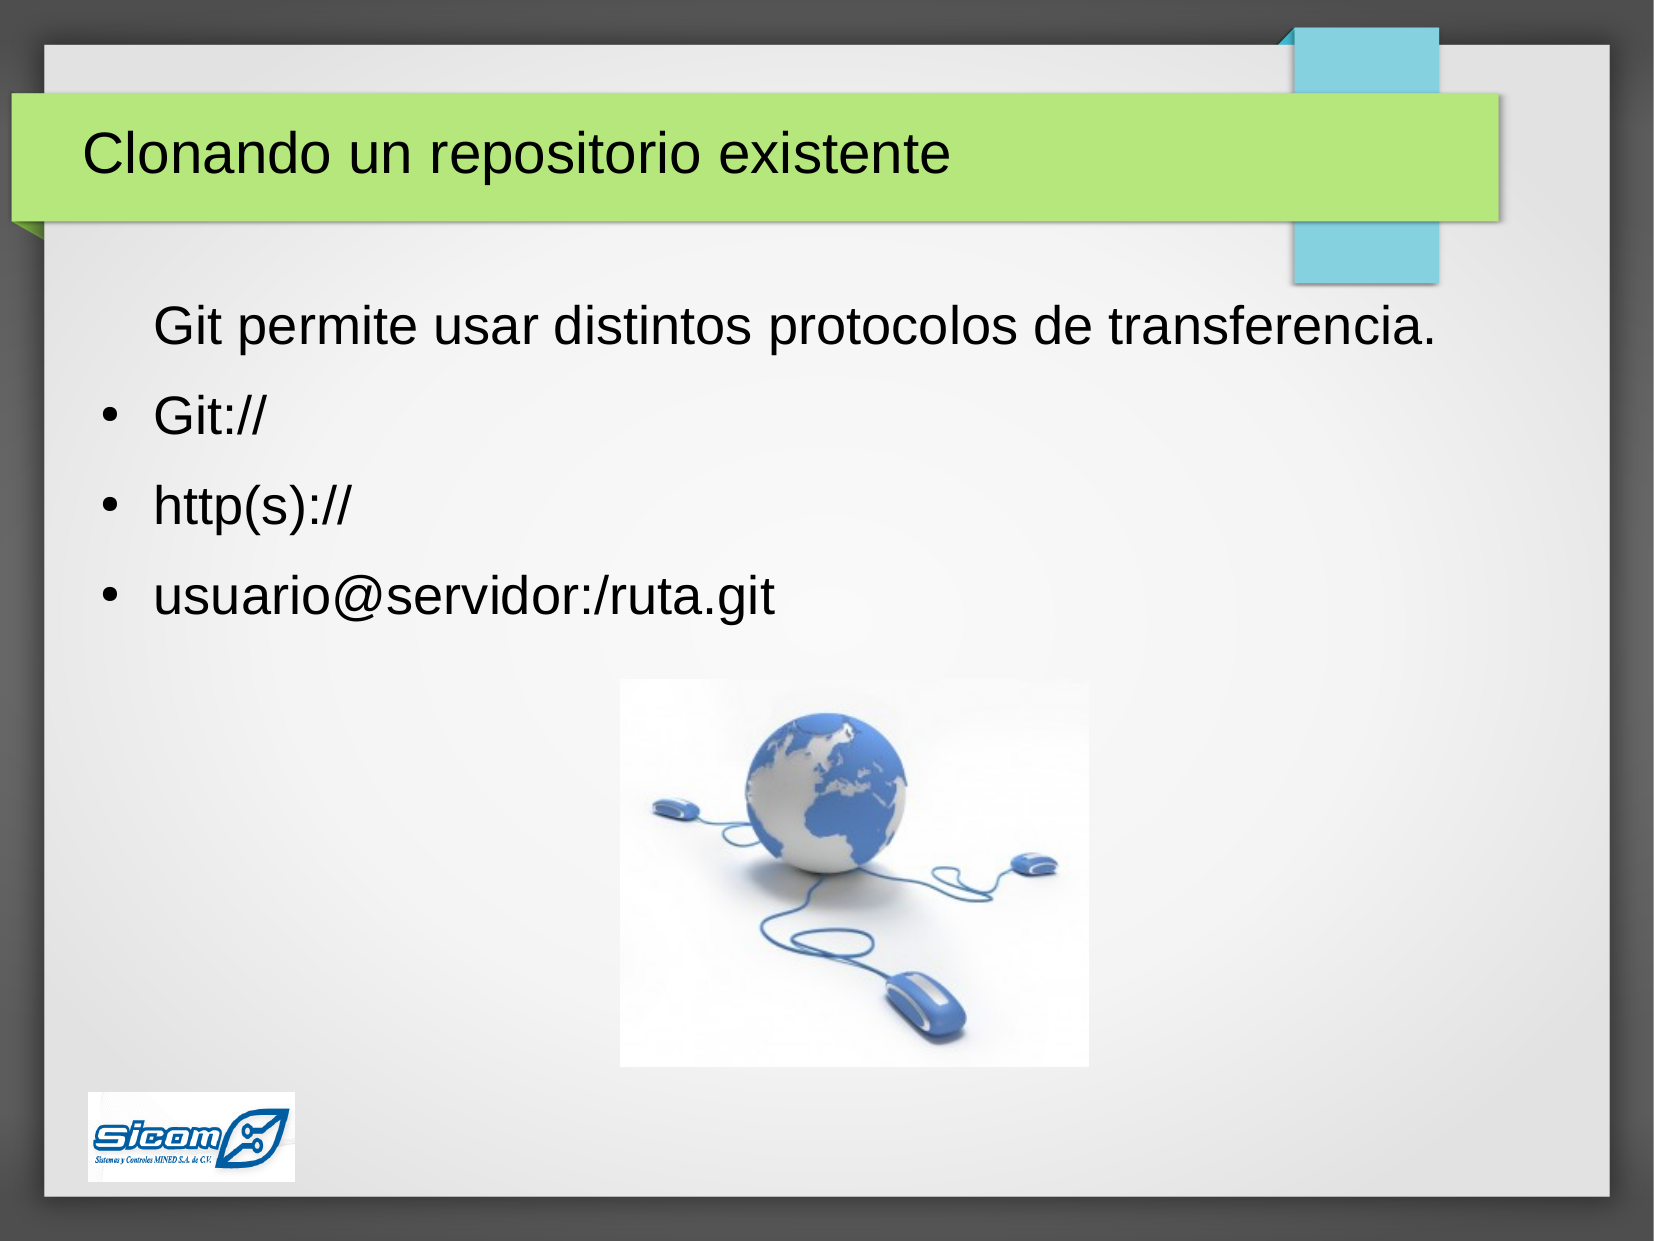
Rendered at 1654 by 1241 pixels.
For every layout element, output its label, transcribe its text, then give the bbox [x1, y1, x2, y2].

title Clonando un repositorio existente [82, 94, 1264, 213]
picture [0, 0, 1654, 1241]
list Git permite usar distintos protocolos de transferencia. Git:// http(s):// usuario@servidor:/ruta.git [82, 295, 1571, 1015]
